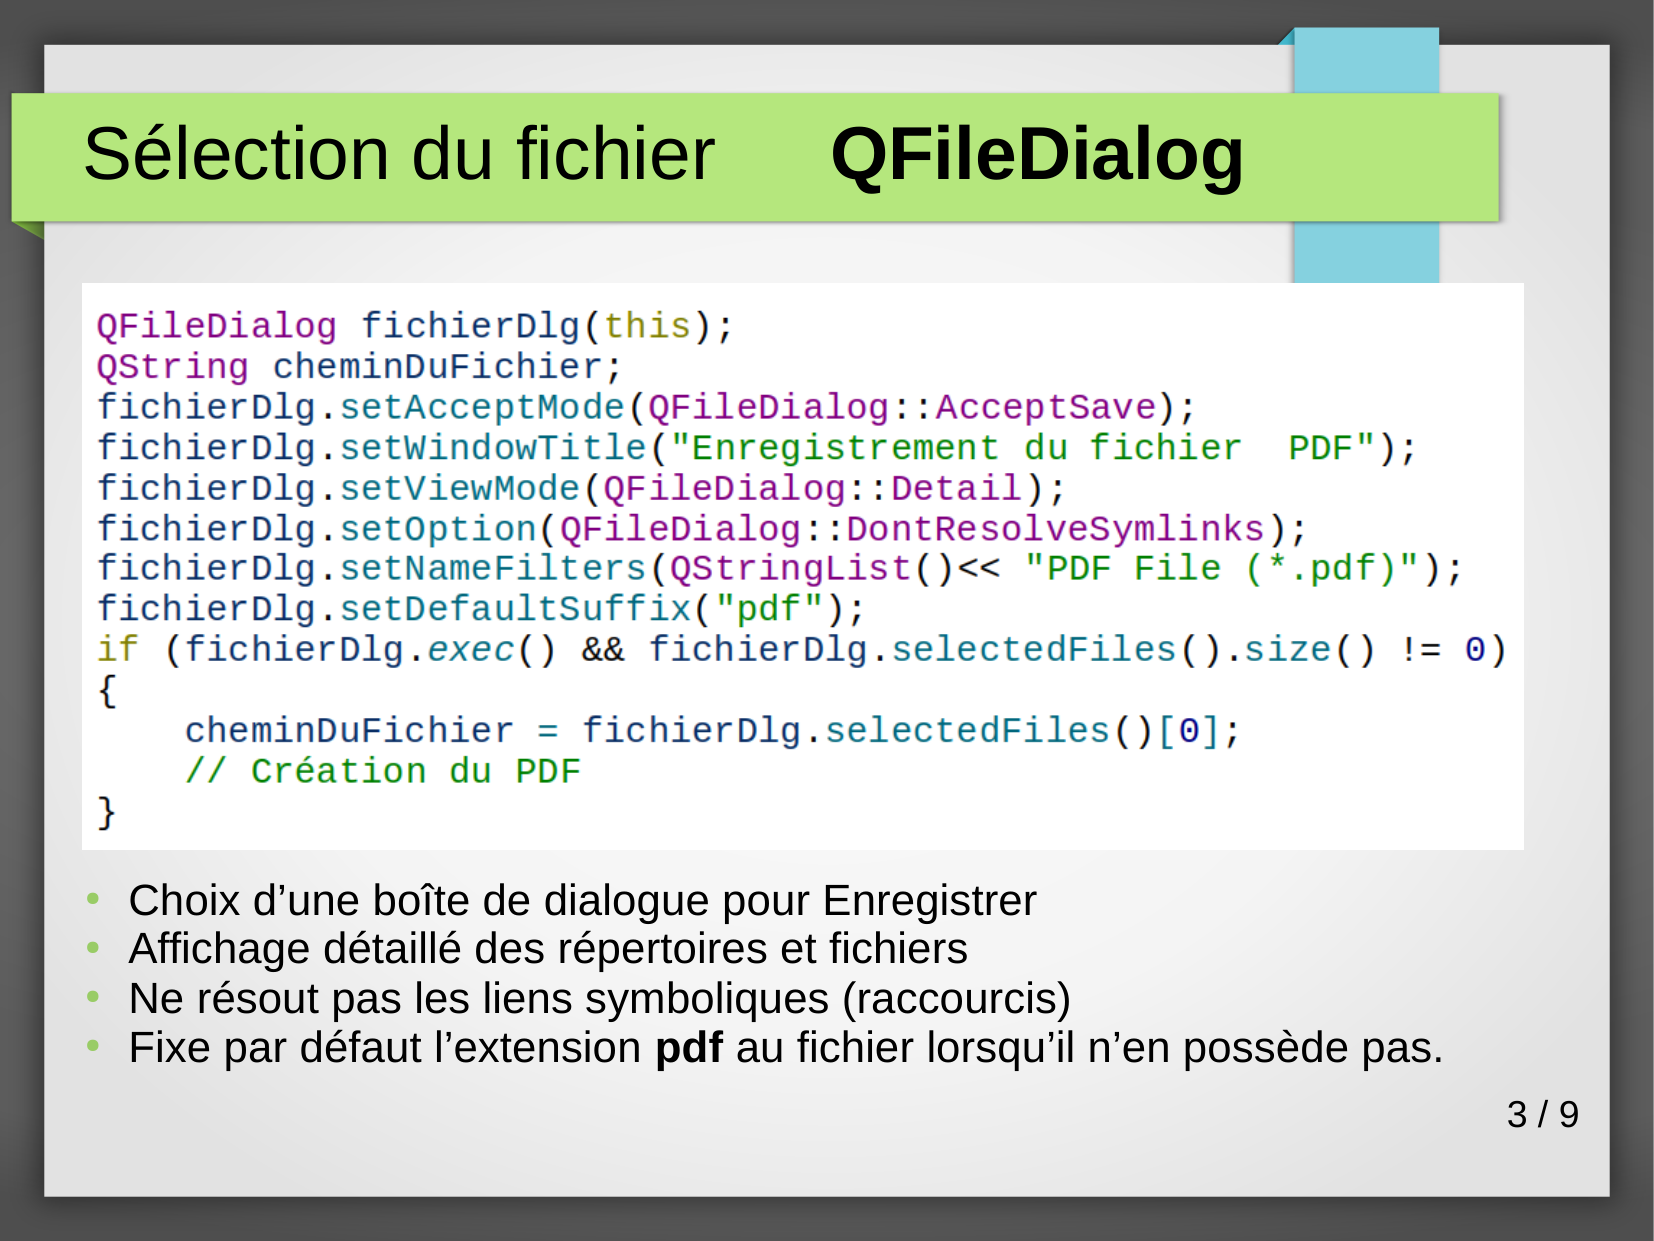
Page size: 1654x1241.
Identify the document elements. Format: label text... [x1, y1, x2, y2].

picture [0, 0, 1654, 1241]
list Choix d’une boîte de dialogue pour Enregistrer Affichage détaillé des répertoires et fichiers Ne résout pas les liens symboliques (raccourcis) Fixe par défaut l’extension pdf au fichier lorsqu’il n’en possède pas. [70, 875, 1584, 1075]
title Sélection du fichier QFileDialog [82, 94, 1264, 213]
